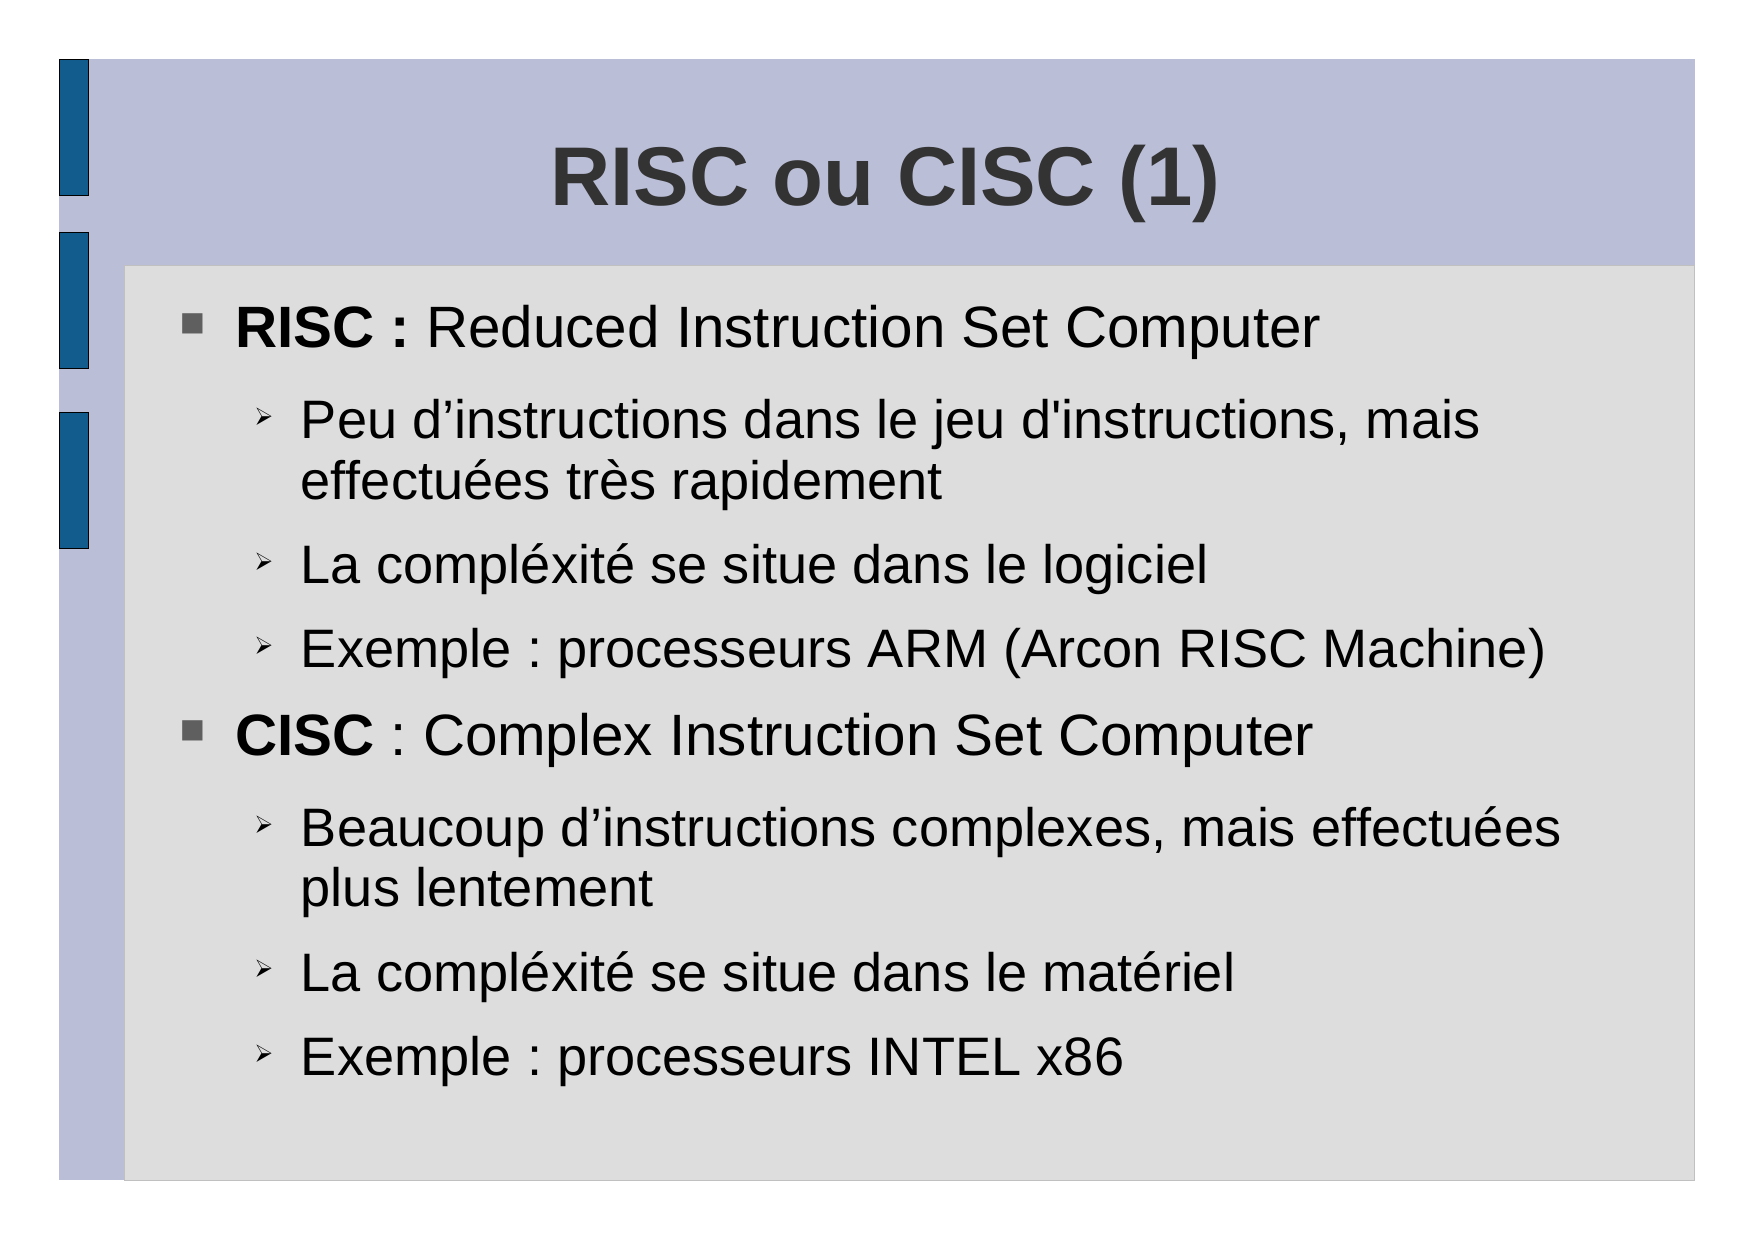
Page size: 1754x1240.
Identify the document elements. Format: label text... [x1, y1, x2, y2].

list RISC : Reduced Instruction Set Computer Peu d’instructions dans le jeu d'instructions, mais effectuées très rapidement La compléxité se situe dans le logiciel Exemple : processeurs ARM (Arcon RISC Machine) CISC : Complex Instruction Set Computer Beaucoup d’instructions complexes, mais effectuées plus lentement La compléxité se situe dans le matériel Exemple : processeurs INTEL x86 [179, 295, 1577, 1093]
title RISC ou CISC (1) [118, 88, 1654, 266]
